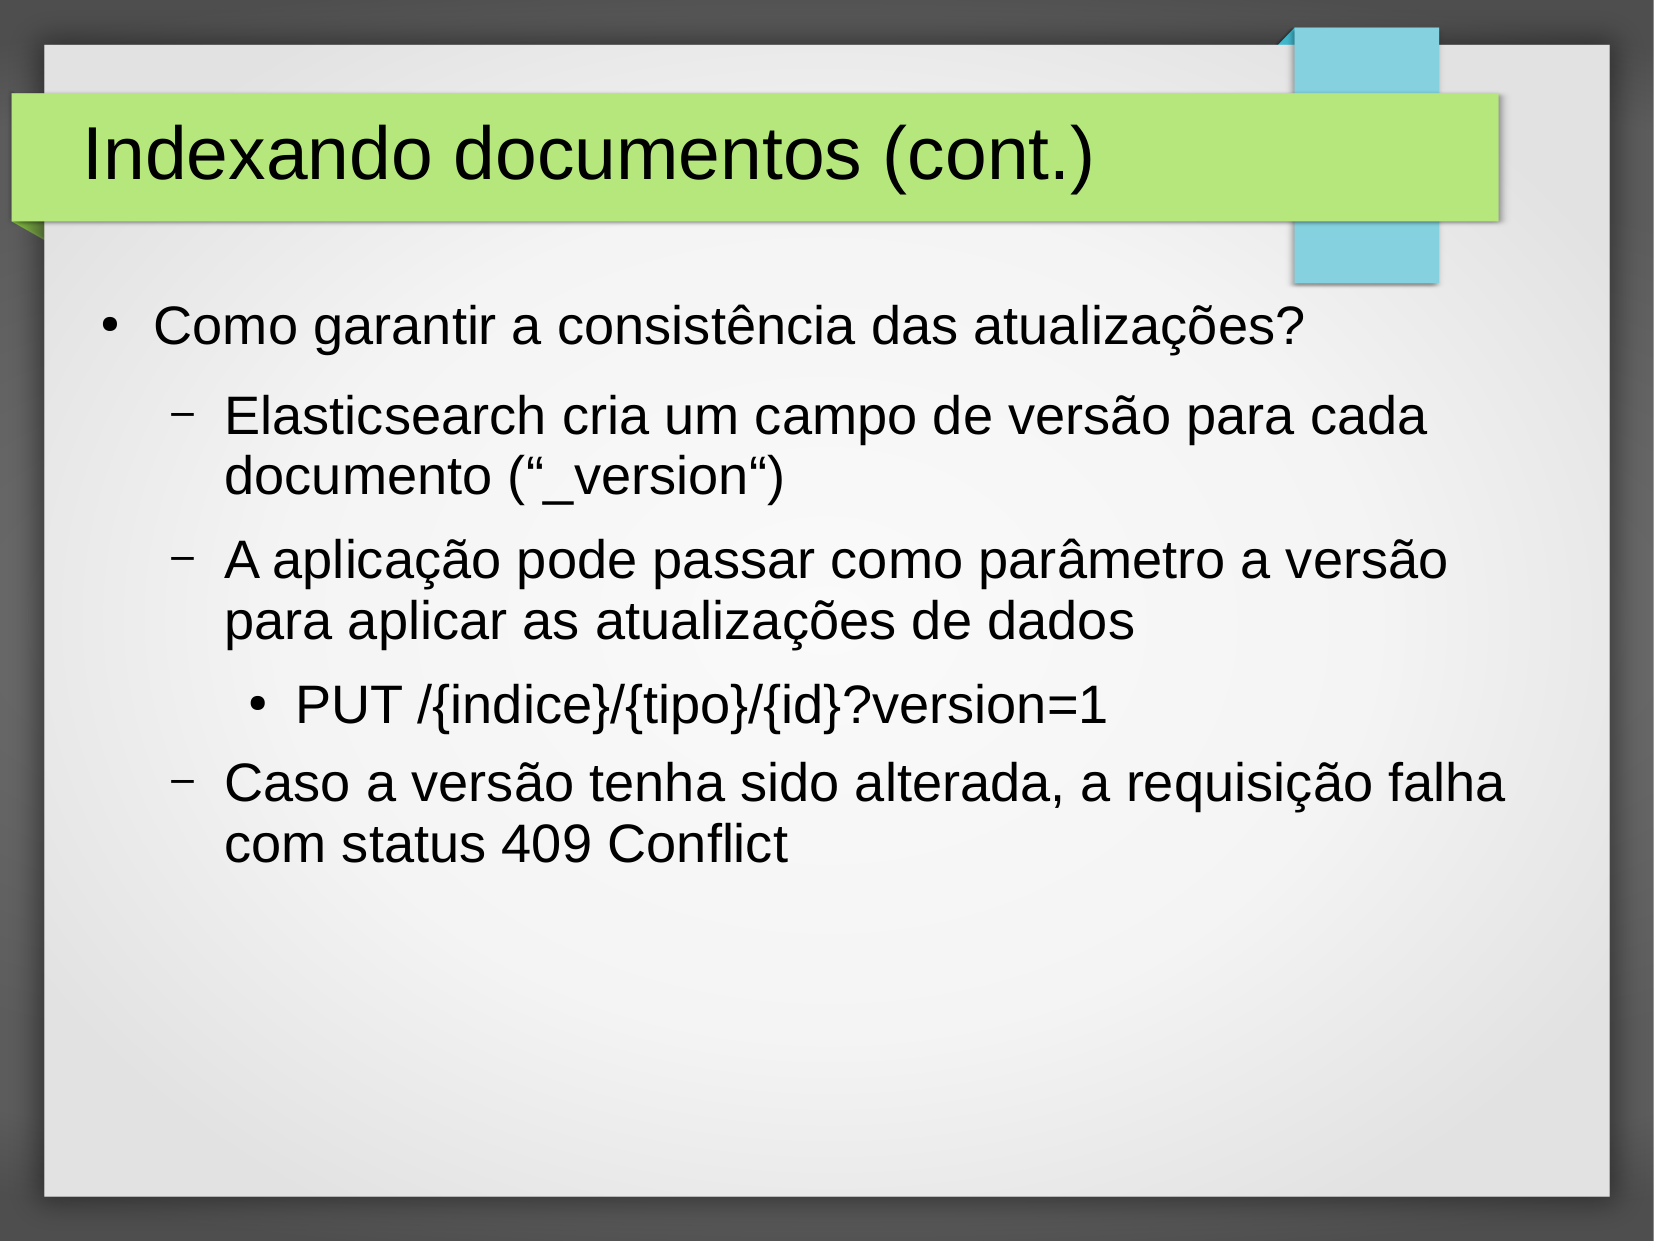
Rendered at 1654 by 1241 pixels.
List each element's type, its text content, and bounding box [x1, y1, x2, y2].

picture [0, 0, 1654, 1241]
title Indexando documentos (cont.) [82, 94, 1264, 213]
list Como garantir a consistência das atualizações? Elasticsearch cria um campo de versão para cada documento (“_version“) A aplicação pode passar como parâmetro a versão para aplicar as atualizações de dados PUT /{indice}/{tipo}/{id}?version=1 Caso a versão tenha sido alterada, a requisição falha com status 409 Conflict [82, 295, 1571, 1015]
